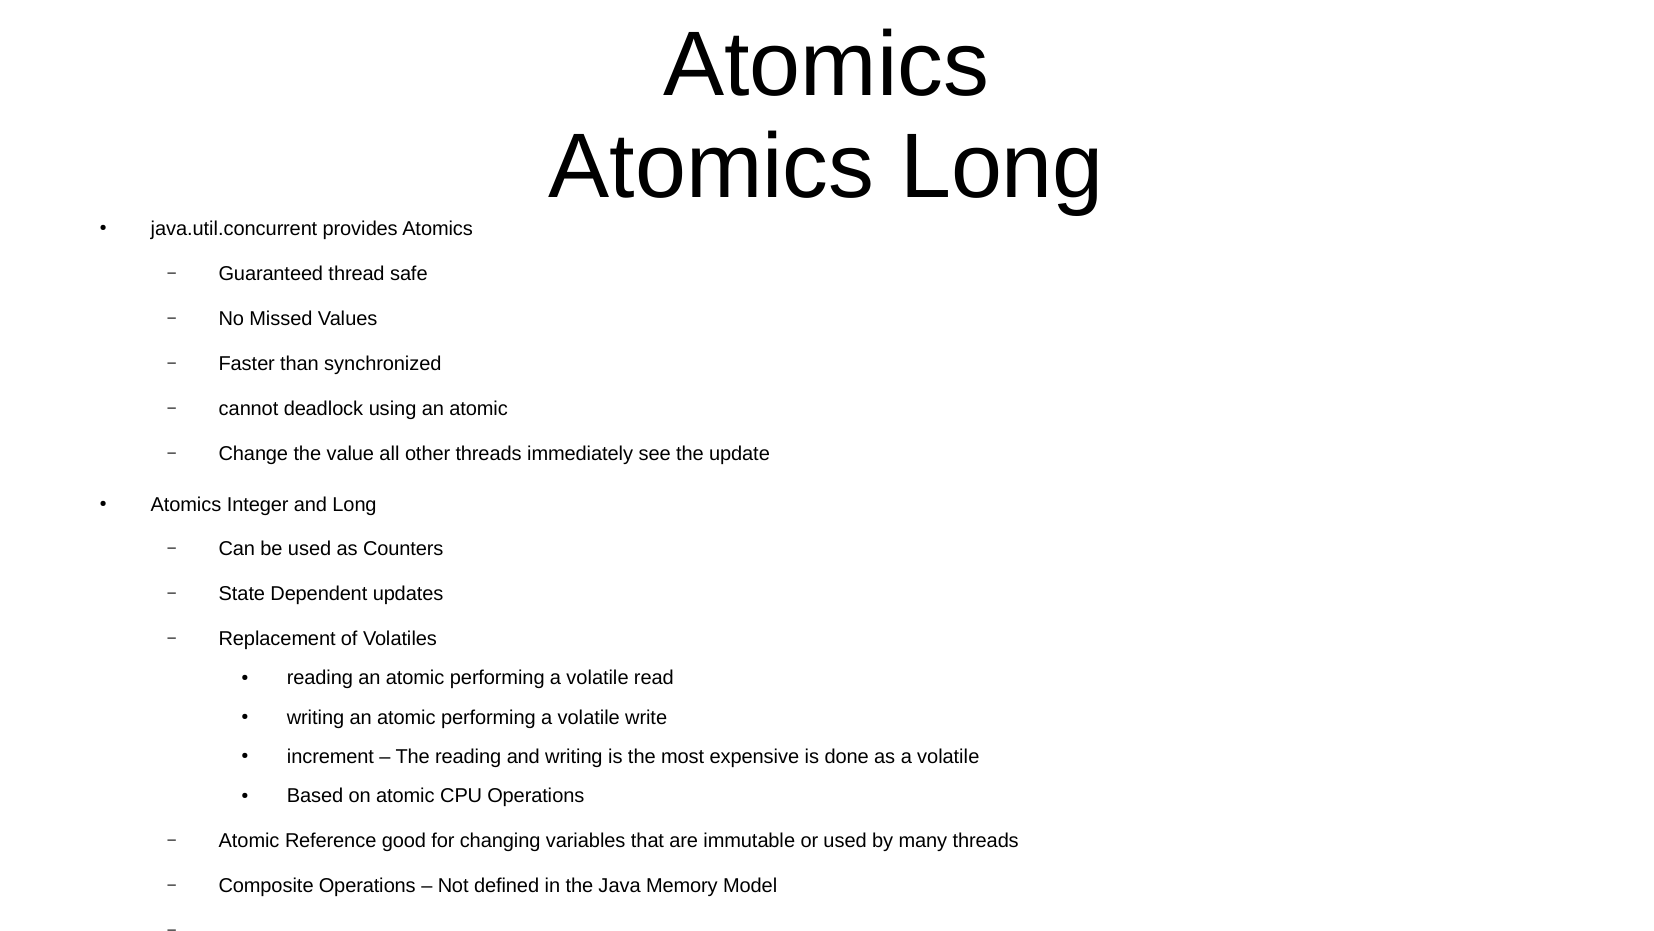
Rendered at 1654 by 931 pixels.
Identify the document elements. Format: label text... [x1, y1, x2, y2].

list java.util.concurrent provides Atomics Guaranteed thread safe No Missed Values Faster than synchronized cannot deadlock using an atomic Change the value all other threads immediately see the update Atomics Integer and Long Can be used as Counters State Dependent updates Replacement of Volatiles reading an atomic performing a volatile read writing an atomic performing a volatile write increment – The reading and writing is the most expensive is done as a volatile Based on atomic CPU Operations Atomic Reference good for changing variables that are immutable or used by many threads Composite Operations – Not defined in the Java Memory Model [82, 217, 1613, 901]
title Atomics Atomics Long [82, 12, 1571, 217]
